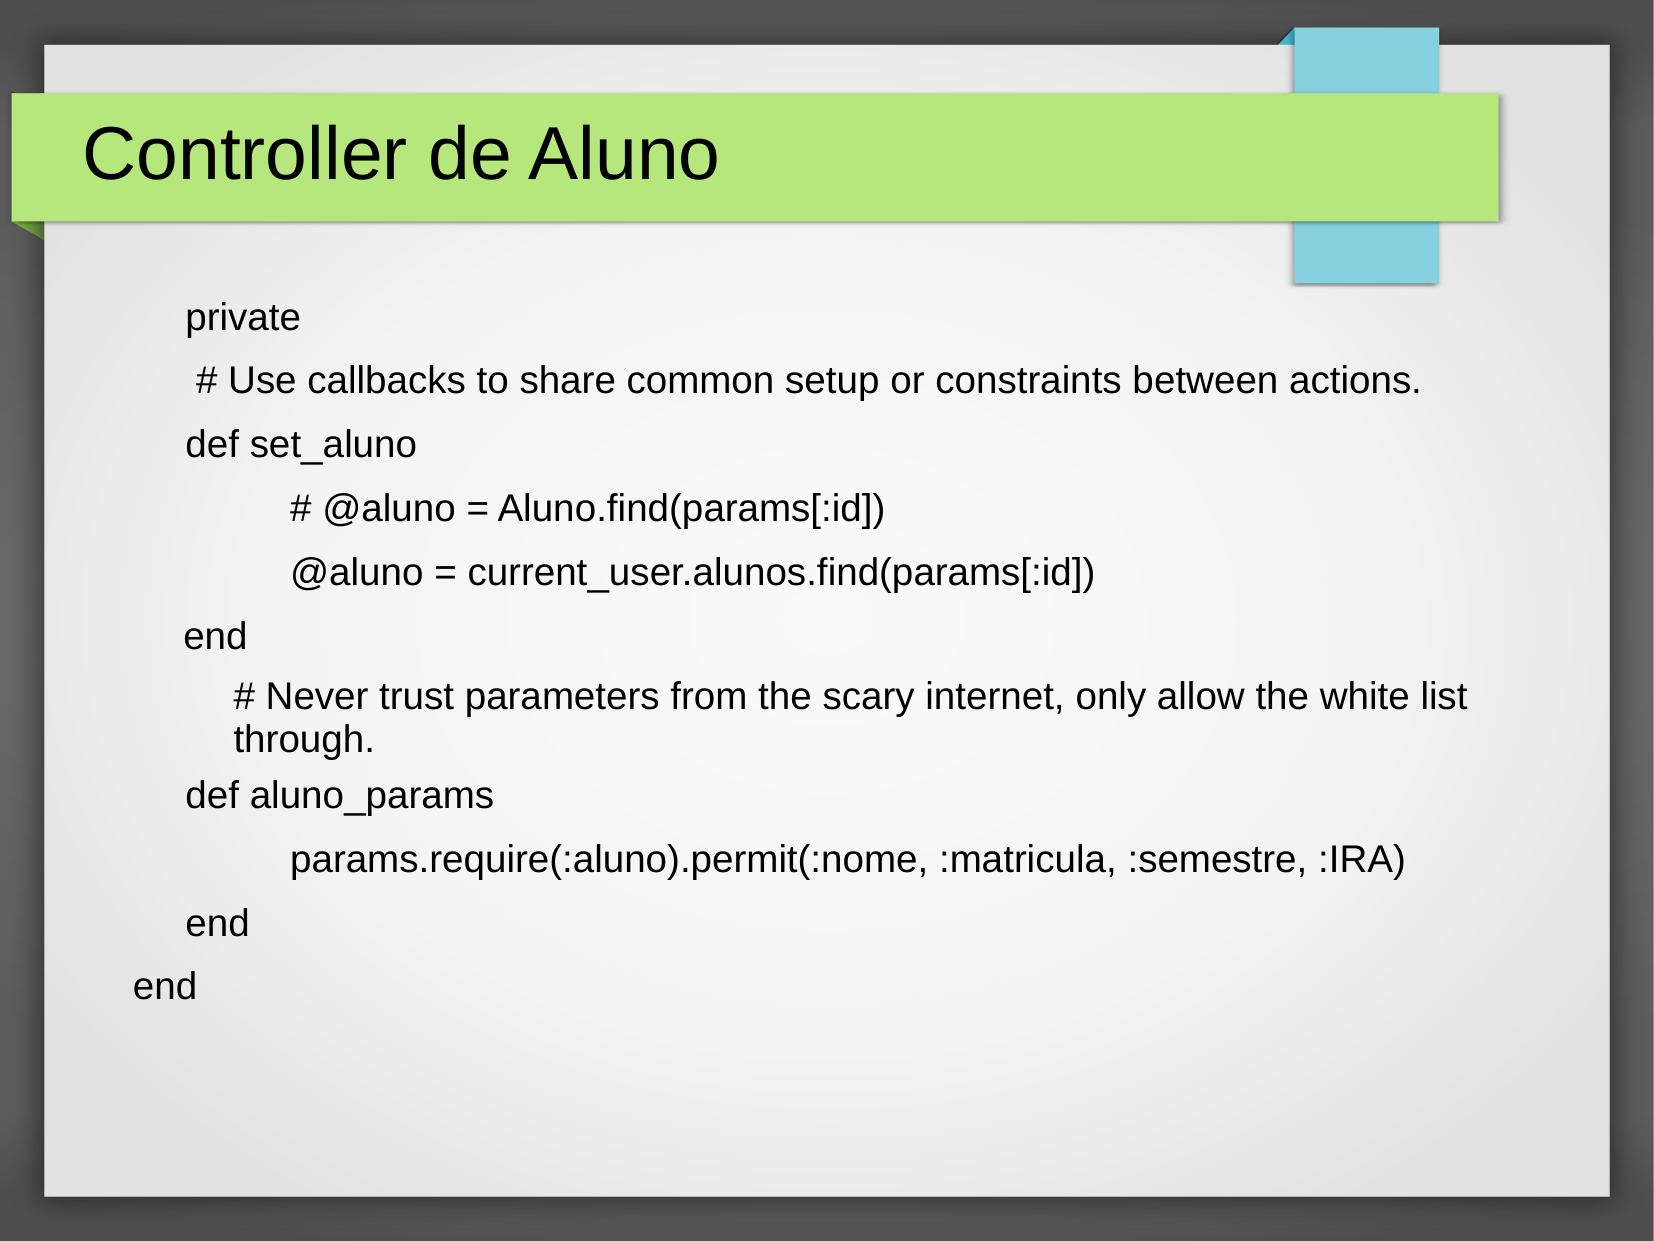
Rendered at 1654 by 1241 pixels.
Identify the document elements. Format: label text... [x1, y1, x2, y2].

title Controller de Aluno [82, 94, 1264, 213]
list private # Use callbacks to share common setup or constraints between actions. def set_aluno # @aluno = Aluno.find(params[:id]) @aluno = current_user.alunos.find(params[:id]) end # Never trust parameters from the scary internet, only allow the white list through. def aluno_params params.require(:aluno).permit(:nome, :matricula, :semestre, :IRA) end end [82, 295, 1571, 1015]
picture [0, 0, 1654, 1241]
